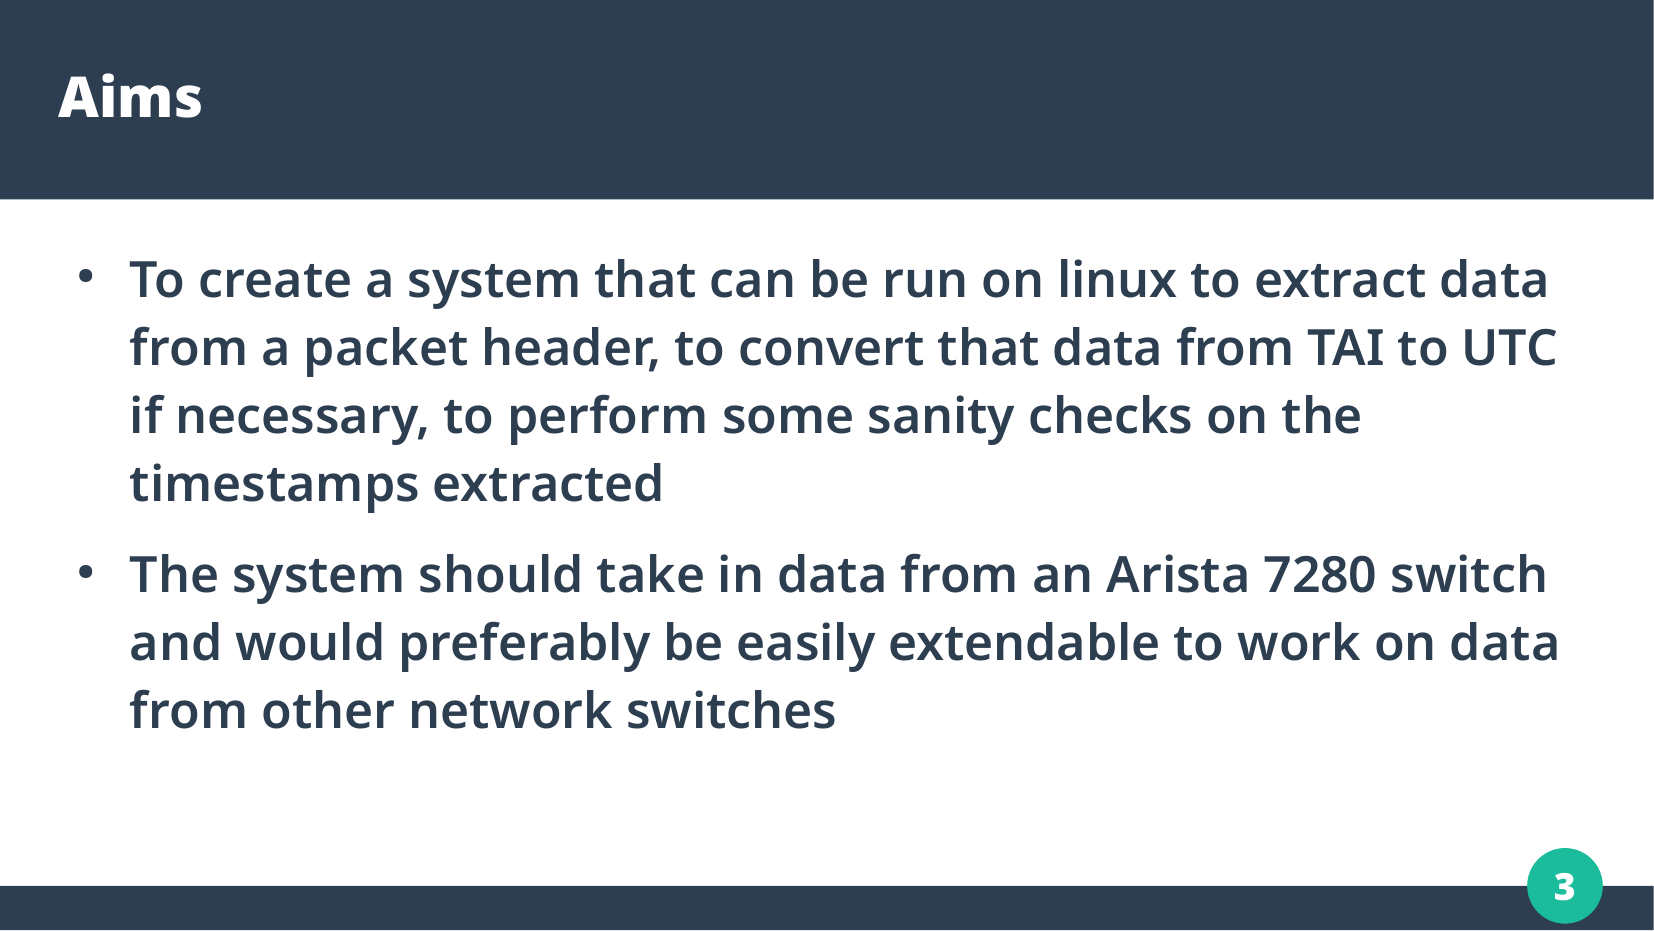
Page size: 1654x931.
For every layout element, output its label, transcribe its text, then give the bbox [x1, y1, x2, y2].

list To create a system that can be run on linux to extract data from a packet header, to convert that data from TAI to UTC if necessary, to perform some sanity checks on the timestamps extracted The system should take in data from an Arista 7280 switch and would preferably be easily extendable to work on data from other network switches [59, 243, 1595, 864]
title Aims [59, 37, 1595, 156]
